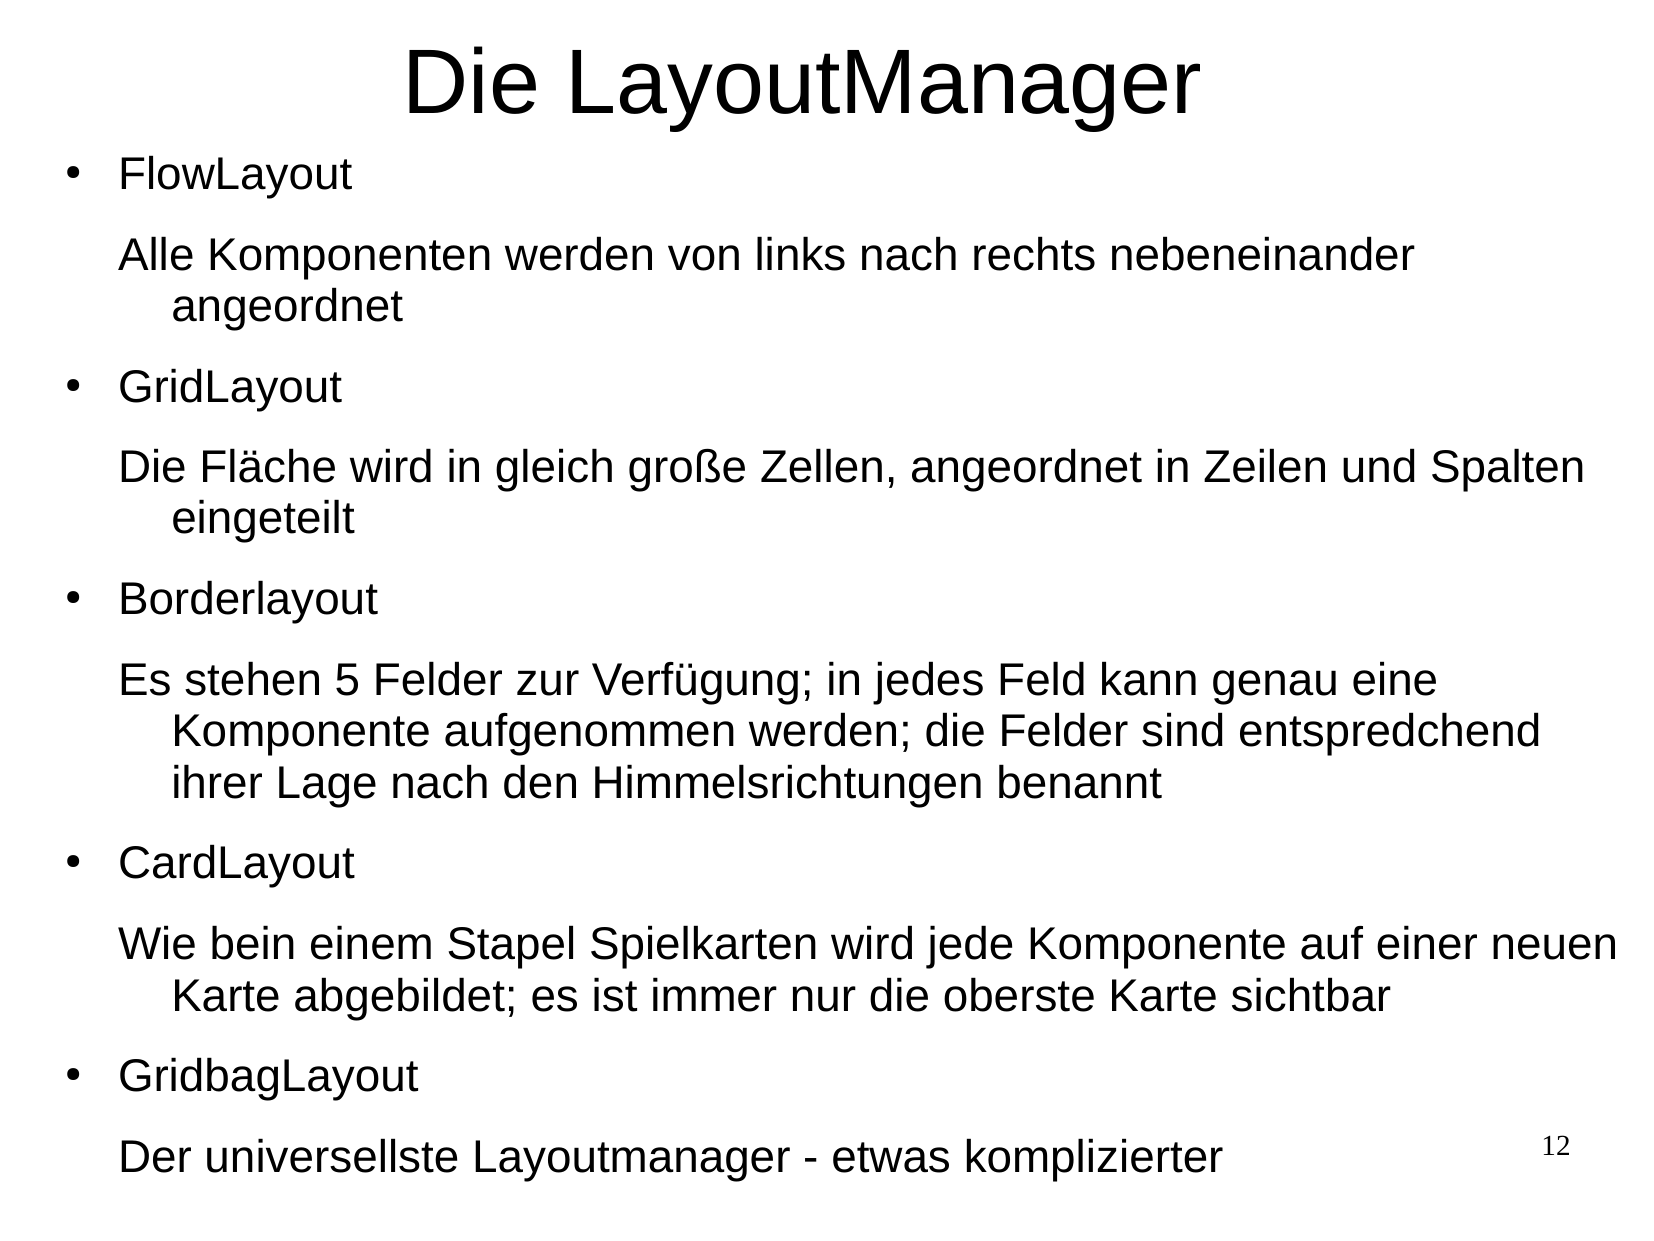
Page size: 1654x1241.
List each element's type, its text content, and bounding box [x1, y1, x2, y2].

list FlowLayout Alle Komponenten werden von links nach rechts nebeneinander angeordnet GridLayout Die Fläche wird in gleich große Zellen, angeordnet in Zeilen und Spalten eingeteilt Borderlayout Es stehen 5 Felder zur Verfügung; in jedes Feld kann genau eine Komponente aufgenommen werden; die Felder sind entspredchend ihrer Lage nach den Himmelsrichtungen benannt CardLayout Wie bein einem Stapel Spielkarten wird jede Komponente auf einer neuen Karte abgebildet; es ist immer nur die oberste Karte sichtbar GridbagLayout Der universellste Layoutmanager - etwas komplizierter [29, 147, 1625, 1241]
title Die LayoutManager [59, 0, 1548, 147]
